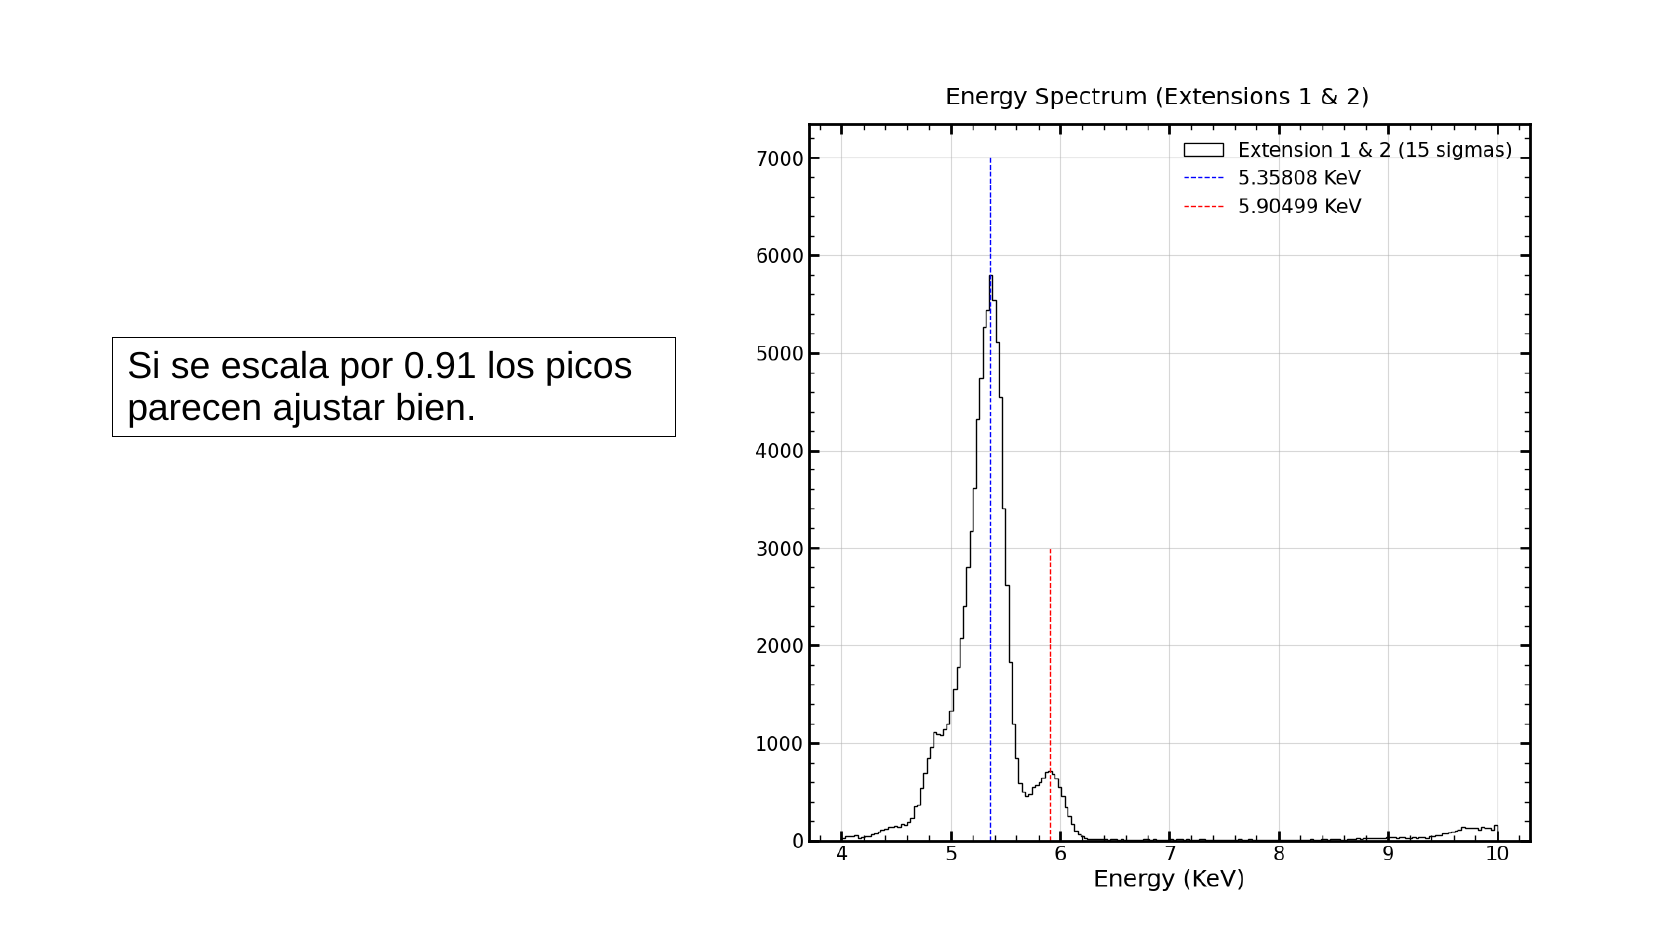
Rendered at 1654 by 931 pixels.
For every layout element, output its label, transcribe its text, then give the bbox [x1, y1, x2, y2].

text_box Si se escala por 0.91 los picos parecen ajustar bien. [112, 337, 676, 437]
picture [745, 77, 1538, 901]
